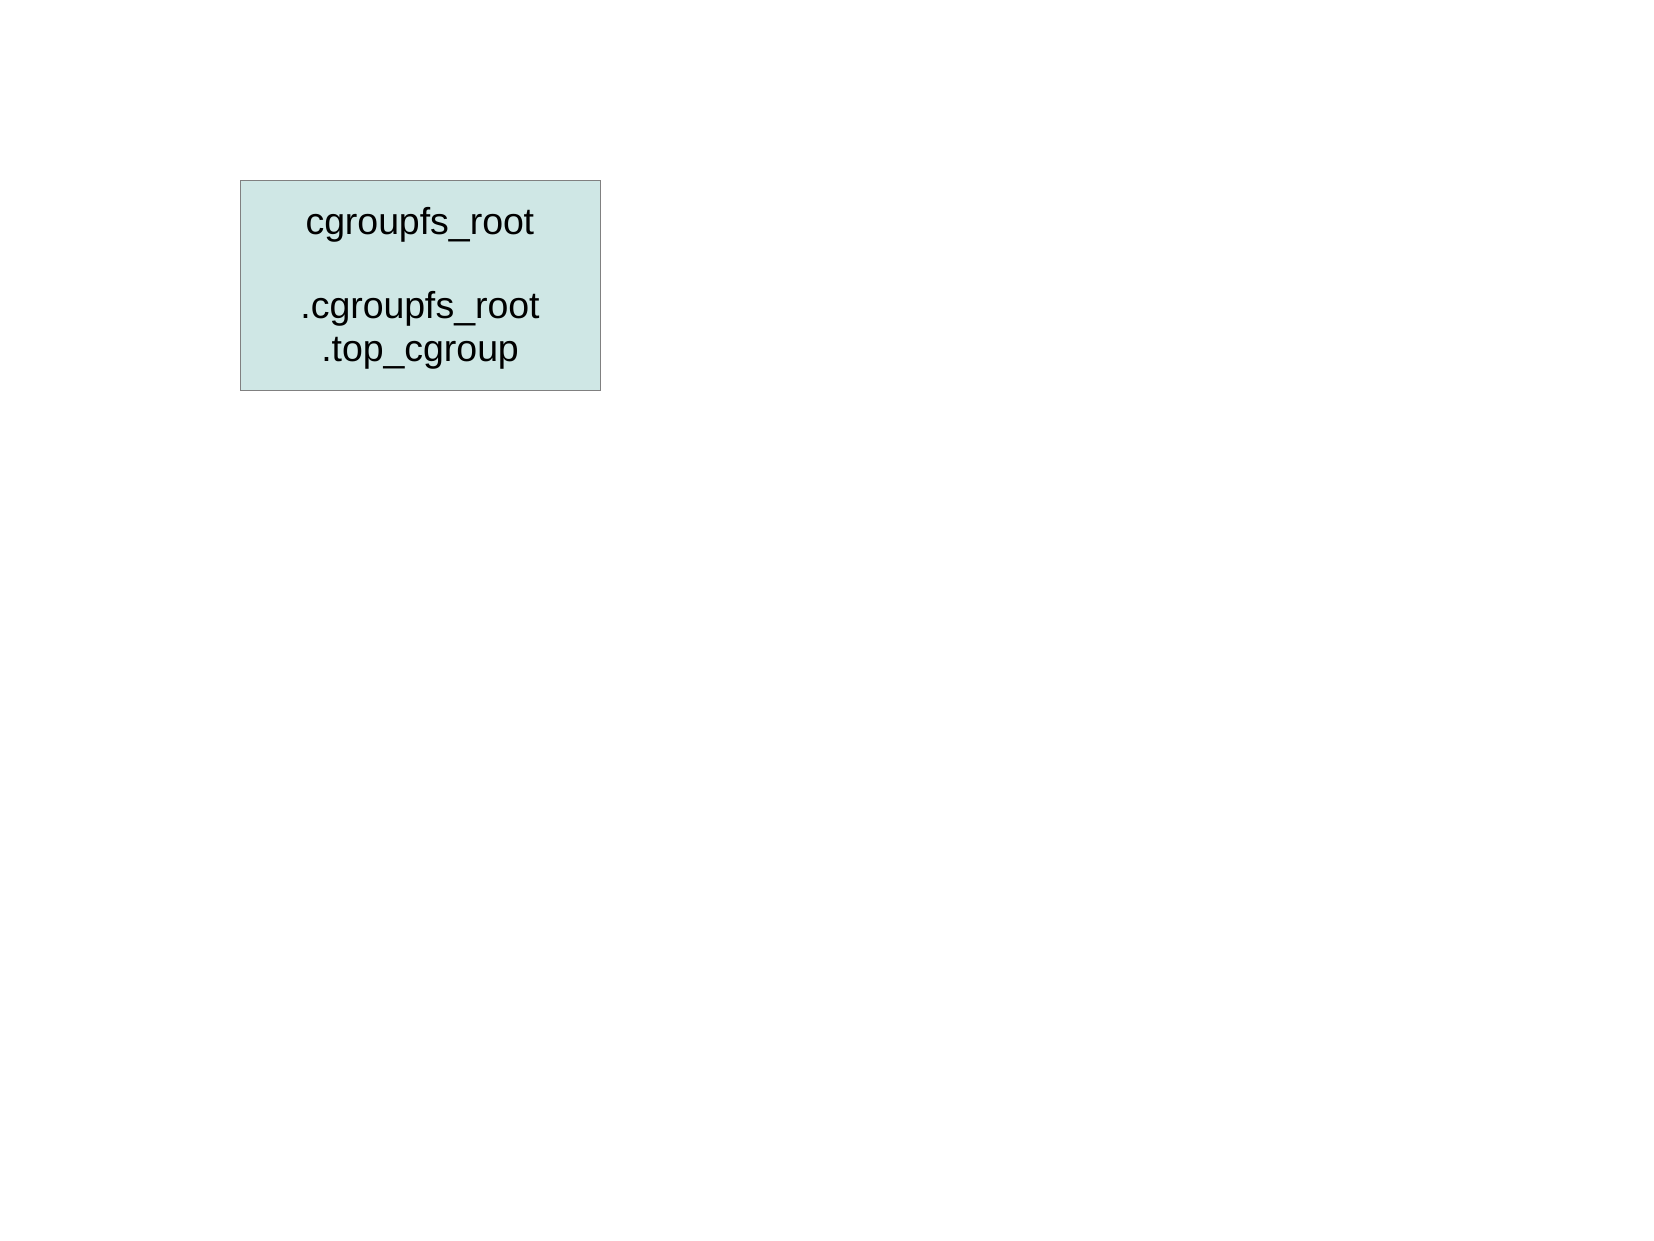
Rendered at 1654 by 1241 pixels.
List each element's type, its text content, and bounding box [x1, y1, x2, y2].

text_box cgroupfs_root .cgroupfs_root .top_cgroup [240, 180, 601, 391]
